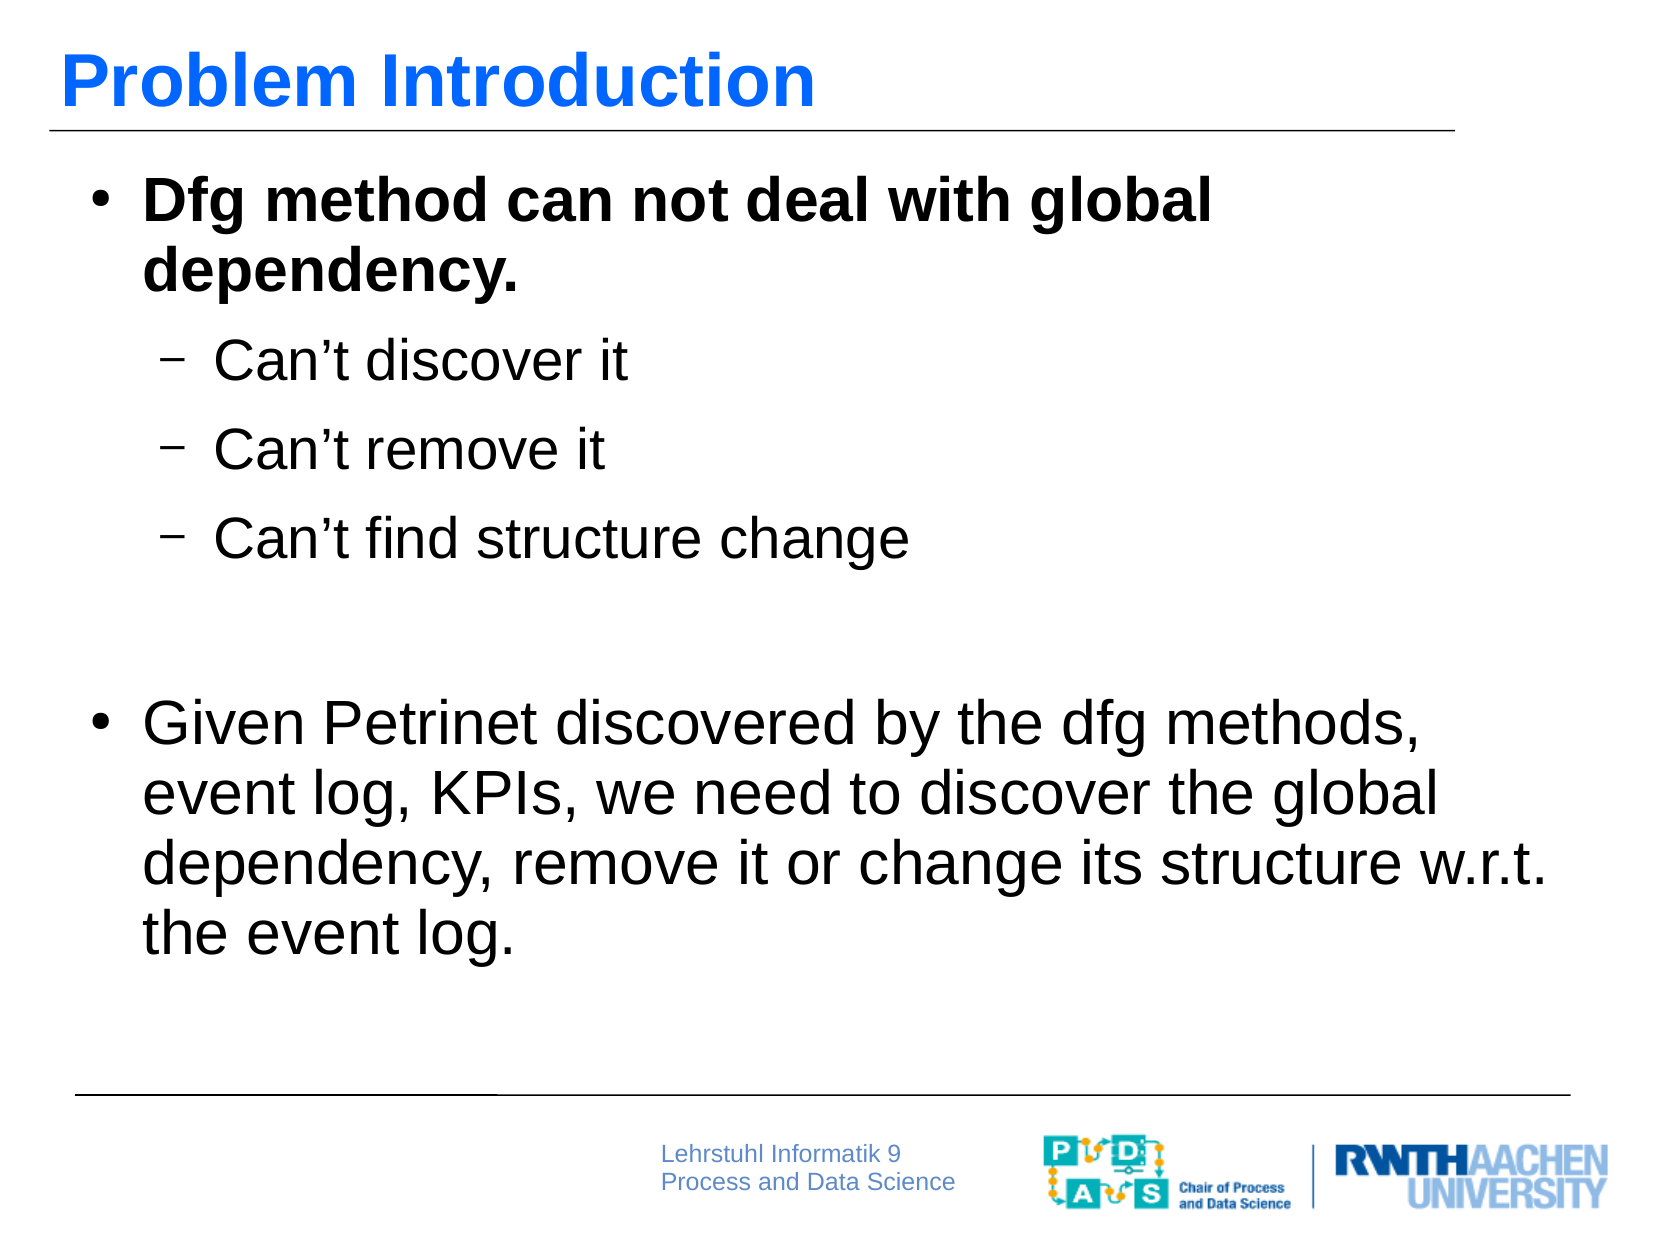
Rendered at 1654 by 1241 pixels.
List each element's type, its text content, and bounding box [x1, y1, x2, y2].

title Problem Introduction [60, 30, 1549, 131]
picture [1005, 1090, 1647, 1241]
list Dfg method can not deal with global dependency. Can’t discover it Can’t remove it Can’t find structure change Given Petrinet discovered by the dfg methods, event log, KPIs, we need to discover the global dependency, remove it or change its structure w.r.t. the event log. [71, 165, 1561, 1021]
